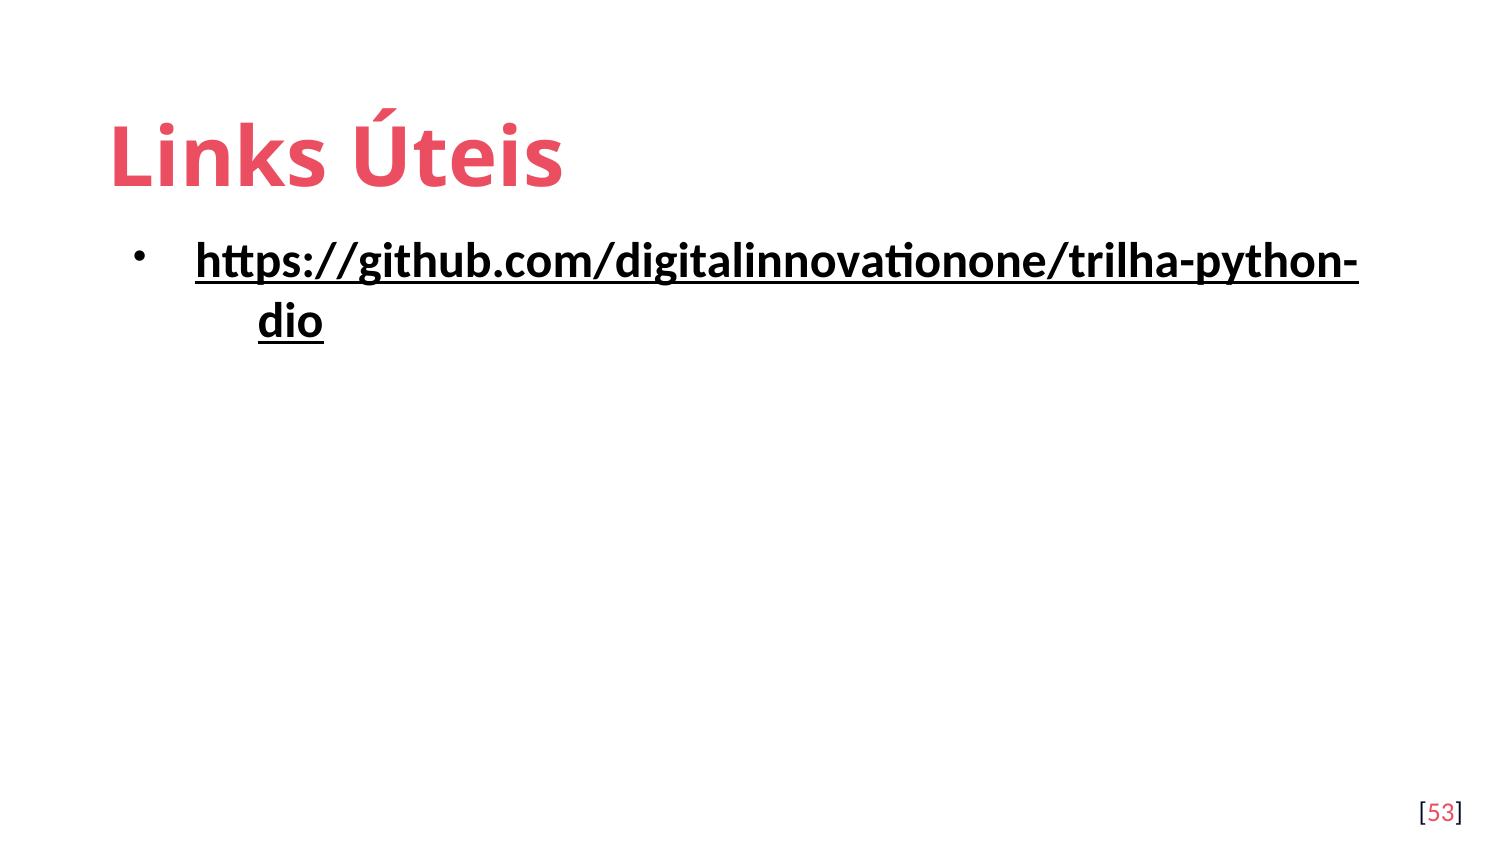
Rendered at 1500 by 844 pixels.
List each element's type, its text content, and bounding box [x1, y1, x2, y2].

text_box Links Úteis [92, 73, 1408, 213]
slide_number [53] [1403, 779, 1494, 844]
text_box https://github.com/digitalinnovationone/trilha-python-dio [92, 213, 1408, 780]
